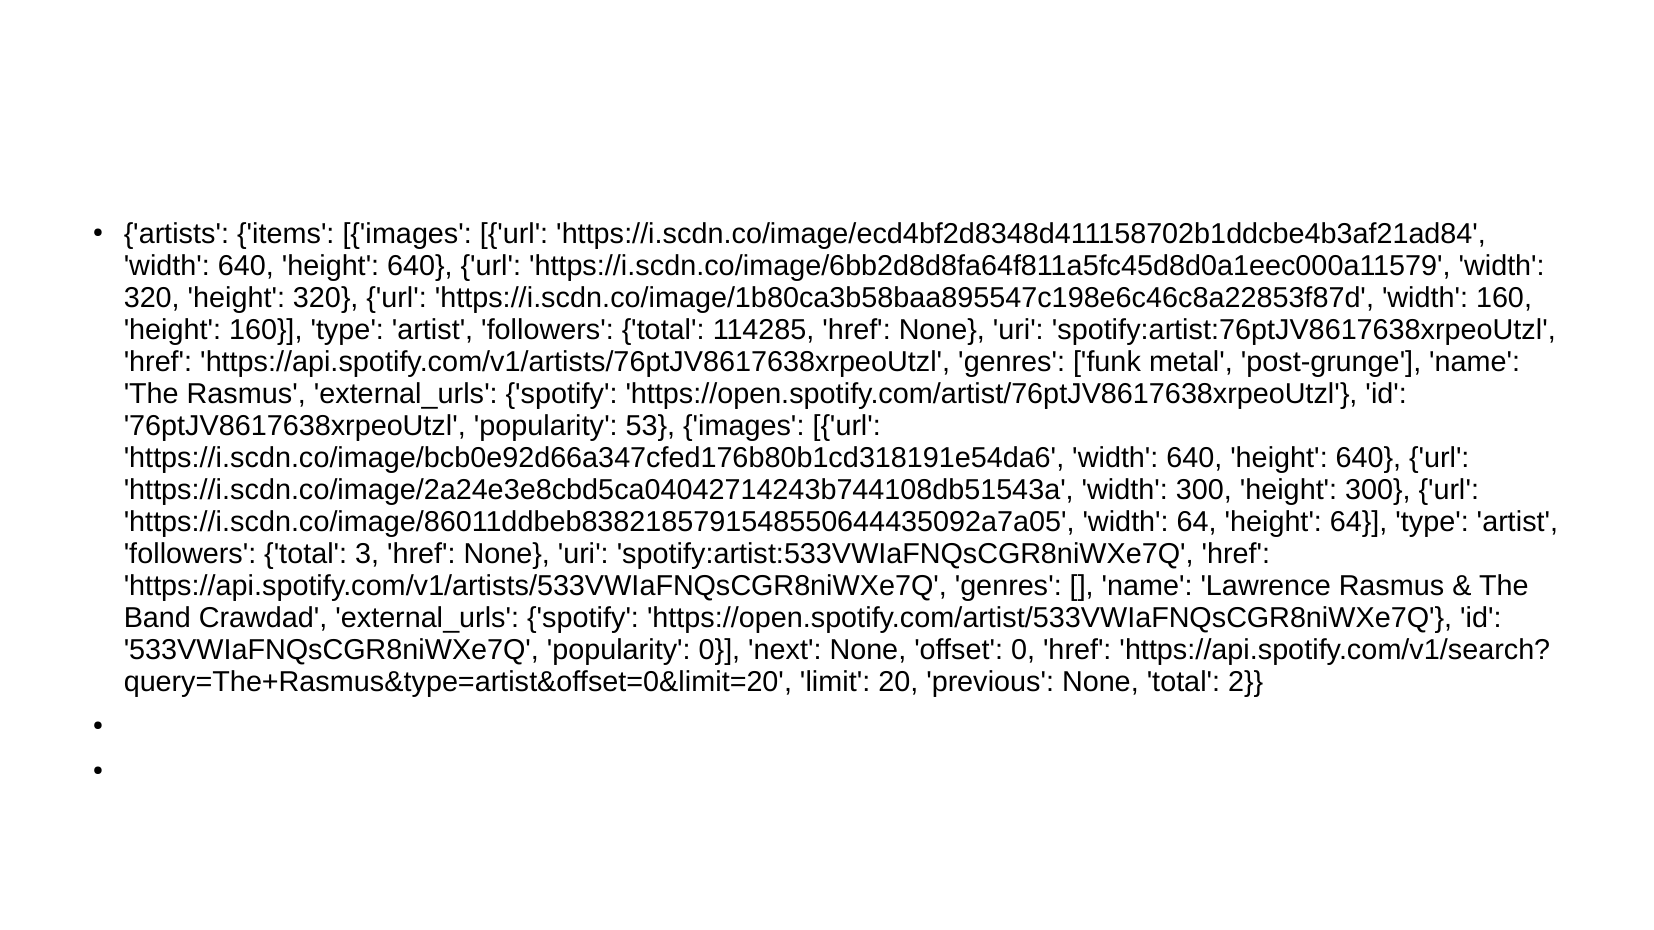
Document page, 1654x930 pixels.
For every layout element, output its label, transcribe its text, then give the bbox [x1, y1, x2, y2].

list {'artists': {'items': [{'images': [{'url': 'https://i.scdn.co/image/ecd4bf2d8348d411158702b1ddcbe4b3af21ad84', 'width': 640, 'height': 640}, {'url': 'https://i.scdn.co/image/6bb2d8d8fa64f811a5fc45d8d0a1eec000a11579', 'width': 320, 'height': 320}, {'url': 'https://i.scdn.co/image/1b80ca3b58baa895547c198e6c46c8a22853f87d', 'width': 160, 'height': 160}], 'type': 'artist', 'followers': {'total': 114285, 'href': None}, 'uri': 'spotify:artist:76ptJV8617638xrpeoUtzl', 'href': 'https://api.spotify.com/v1/artists/76ptJV8617638xrpeoUtzl', 'genres': ['funk metal', 'post-grunge'], 'name': 'The Rasmus', 'external_urls': {'spotify': 'https://open.spotify.com/artist/76ptJV8617638xrpeoUtzl'}, 'id': '76ptJV8617638xrpeoUtzl', 'popularity': 53}, {'images': [{'url': 'https://i.scdn.co/image/bcb0e92d66a347cfed176b80b1cd318191e54da6', 'width': 640, 'height': 640}, {'url': 'https://i.scdn.co/image/2a24e3e8cbd5ca04042714243b744108db51543a', 'width': 300, 'height': 300}, {'url': 'https://i.scdn.co/image/86011ddbeb8382185791548550644435092a7a05', 'width': 64, 'height': 64}], 'type': 'artist', 'followers': {'total': 3, 'href': None}, 'uri': 'spotify:artist:533VWIaFNQsCGR8niWXe7Q', 'href': 'https://api.spotify.com/v1/artists/533VWIaFNQsCGR8niWXe7Q', 'genres': [], 'name': 'Lawrence Rasmus & The Band Crawdad', 'external_urls': {'spotify': 'https://open.spotify.com/artist/533VWIaFNQsCGR8niWXe7Q'}, 'id': '533VWIaFNQsCGR8niWXe7Q', 'popularity': 0}], 'next': None, 'offset': 0, 'href': 'https://api.spotify.com/v1/search?query=The+Rasmus&type=artist&offset=0&limit=20', 'limit': 20, 'previous': None, 'total': 2}} [82, 217, 1571, 757]
